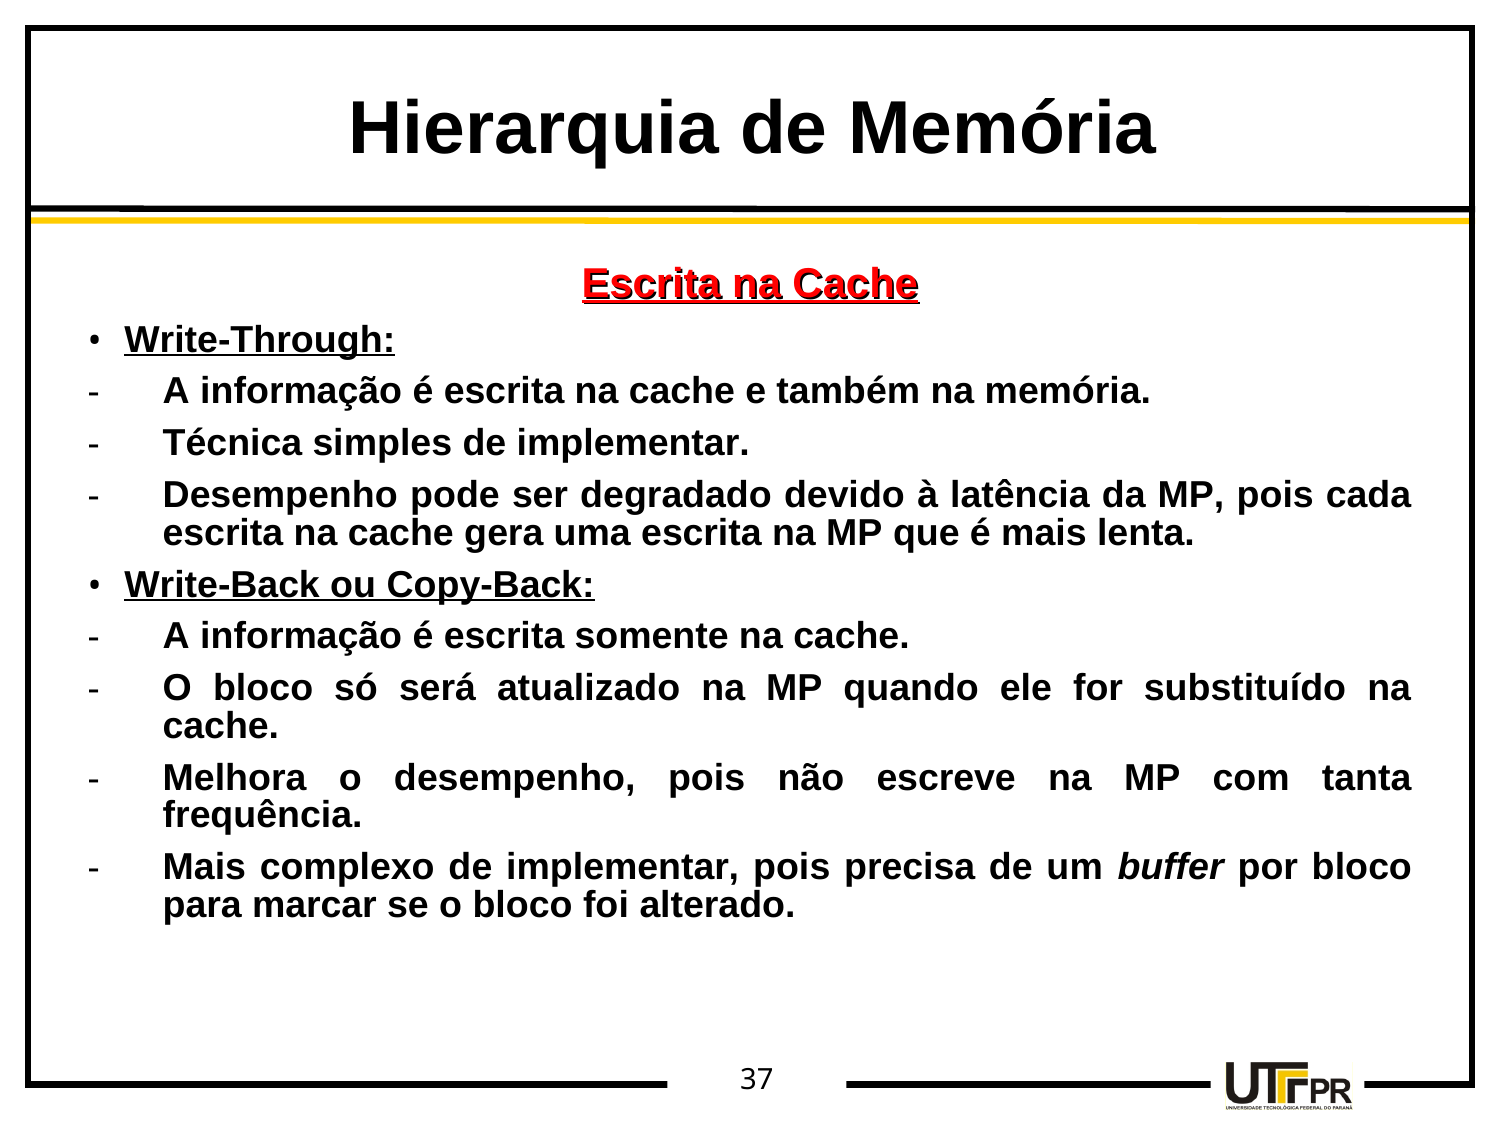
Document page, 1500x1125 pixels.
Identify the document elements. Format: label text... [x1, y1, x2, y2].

title Hierarquia de Memória [29, 85, 1477, 180]
list Escrita na Cache Write-Through: A informação é escrita na cache e também na memória. Técnica simples de implementar. Desempenho pode ser degradado devido à latência da MP, pois cada escrita na cache gera uma escrita na MP que é mais lenta. Write-Back ou Copy-Back: A informação é escrita somente na cache. O bloco só será atualizado na MP quando ele for substituído na cache. Melhora o desempenho, pois não escreve na MP com tanta frequência. Mais complexo de implementar, pois precisa de um buffer por bloco para marcar se o bloco foi alterado. [72, 257, 1428, 1027]
picture [1225, 1062, 1353, 1110]
